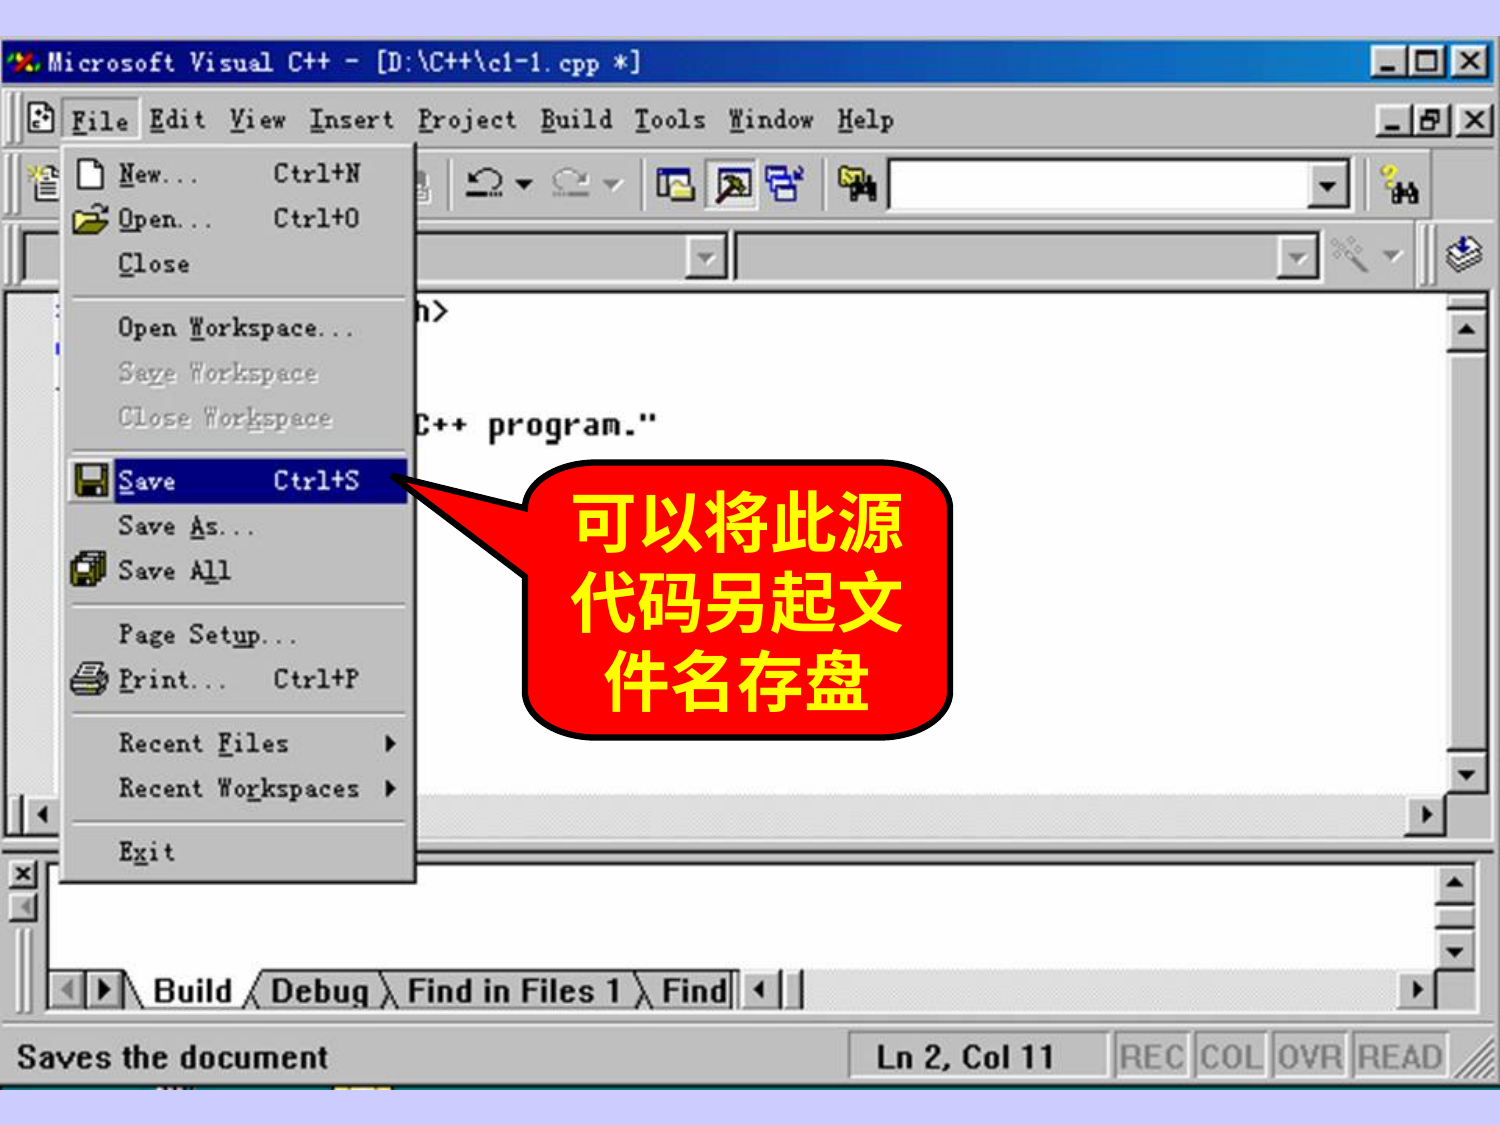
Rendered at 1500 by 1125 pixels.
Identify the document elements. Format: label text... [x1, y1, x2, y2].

text_box <编号> [1074, 1090, 1388, 1101]
picture [0, 36, 1500, 1090]
text_box 可以将此源代码另起文件名存盘 [391, 462, 951, 738]
